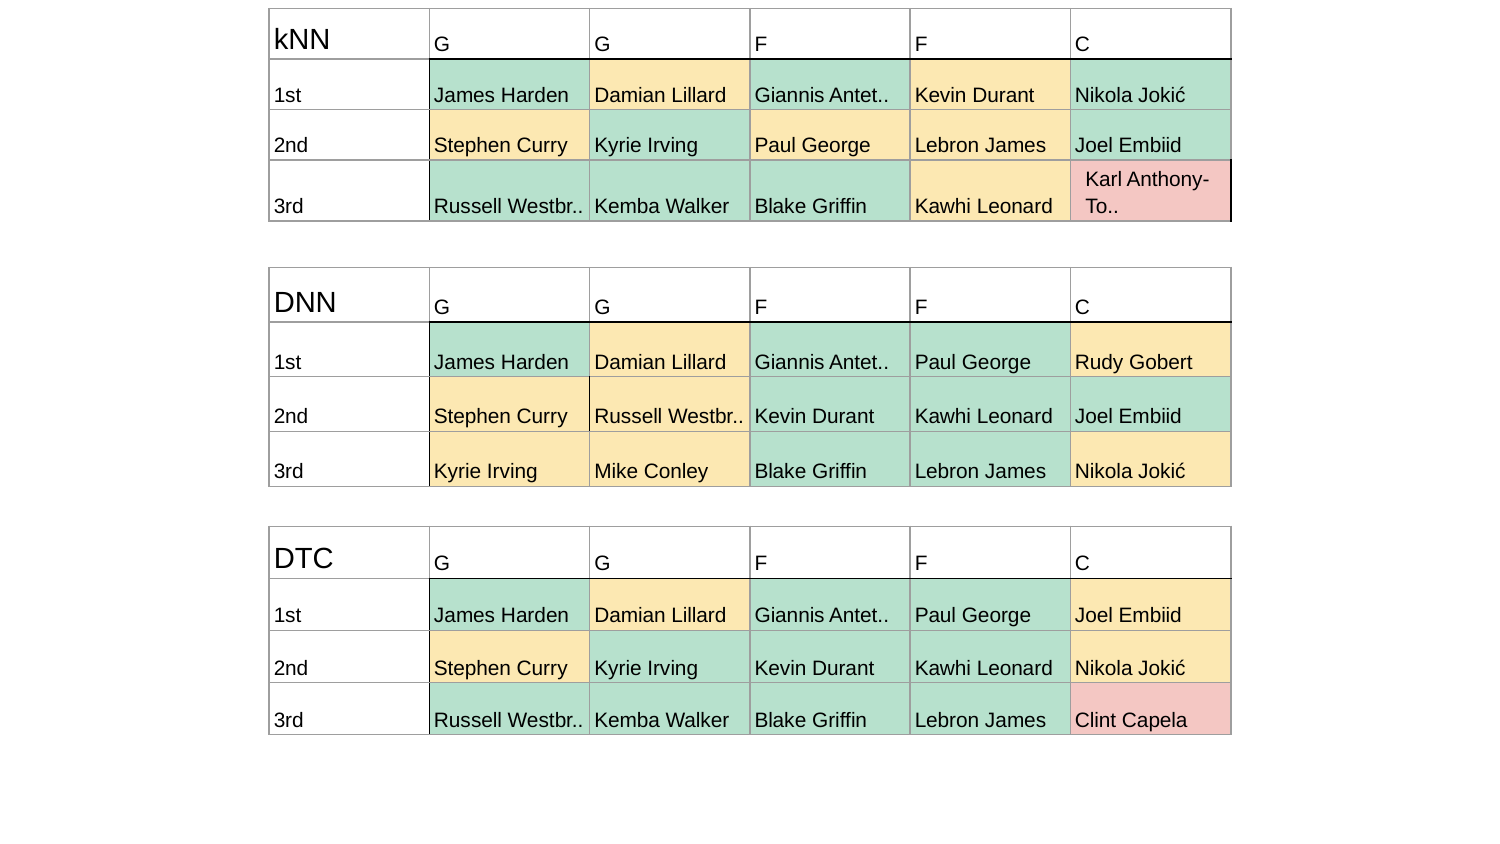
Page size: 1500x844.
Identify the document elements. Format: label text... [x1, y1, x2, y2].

table_cell Damian Lillard [590, 60, 749, 109]
table_header F [751, 527, 909, 578]
table_cell Damian Lillard [590, 579, 749, 630]
table_cell Kevin Durant [911, 60, 1070, 109]
table_cell 3rd [270, 161, 429, 220]
table_header F [911, 527, 1070, 578]
table_cell Kyrie Irving [590, 110, 749, 159]
table_cell Stephen Curry [430, 631, 589, 682]
table_cell Russell Westbr.. [430, 161, 589, 220]
table_cell Blake Griffin [751, 683, 909, 734]
table_cell Joel Embiid [1071, 377, 1230, 431]
table_header G [430, 9, 589, 58]
table_cell Stephen Curry [430, 377, 589, 431]
table_header G [590, 527, 749, 578]
table_cell 3rd [270, 432, 429, 486]
table_cell Kevin Durant [751, 631, 909, 682]
table_cell Nikola Jokić [1071, 631, 1230, 682]
table_cell Nikola Jokić [1071, 60, 1230, 109]
table_cell 2nd [270, 110, 429, 159]
table_header G [590, 268, 749, 321]
table_cell James Harden [430, 60, 589, 109]
table_cell Kawhi Leonard [911, 377, 1070, 431]
table_cell Joel Embiid [1071, 579, 1230, 630]
table_cell Kemba Walker [590, 161, 749, 220]
table_header C [1071, 9, 1230, 58]
table_cell Kawhi Leonard [911, 161, 1070, 220]
table_cell Nikola Jokić [1071, 432, 1230, 486]
table_cell Kyrie Irving [590, 631, 749, 682]
table_header DNN [270, 268, 429, 321]
table_cell Kemba Walker [590, 683, 749, 734]
table_header C [1071, 527, 1230, 578]
table_header G [590, 9, 749, 58]
table_cell Lebron James [911, 432, 1070, 486]
table_cell Karl Anthony-To.. [1071, 161, 1230, 220]
table_cell James Harden [430, 579, 589, 630]
table_header F [751, 268, 909, 321]
table_cell Russell Westbr.. [430, 683, 589, 734]
table_cell Giannis Antet.. [751, 323, 909, 376]
table_header F [911, 9, 1070, 58]
table_cell 3rd [270, 683, 429, 734]
table_cell Rudy Gobert [1071, 323, 1230, 376]
table_cell Paul George [911, 579, 1070, 630]
table_cell Stephen Curry [430, 110, 589, 159]
table_cell Blake Griffin [751, 161, 909, 220]
table_cell Damian Lillard [590, 323, 749, 376]
table_cell Mike Conley [590, 432, 749, 486]
table_cell Paul George [911, 323, 1070, 376]
table_cell Blake Griffin [751, 432, 909, 486]
table_cell Paul George [751, 110, 909, 159]
table_cell Kawhi Leonard [911, 631, 1070, 682]
table_cell James Harden [430, 323, 589, 376]
table_cell 1st [270, 60, 429, 109]
table_cell Giannis Antet.. [751, 579, 909, 630]
table_header kNN [270, 9, 429, 58]
table_cell Lebron James [911, 110, 1070, 159]
table_cell Joel Embiid [1071, 110, 1230, 159]
table_header G [430, 527, 589, 578]
table_cell 1st [270, 323, 429, 376]
table_cell Clint Capela [1071, 683, 1230, 734]
table_cell Kyrie Irving [430, 432, 589, 486]
table_header F [911, 268, 1070, 321]
table_cell Russell Westbr.. [590, 377, 749, 431]
table_header G [430, 268, 589, 321]
table_header F [751, 9, 909, 58]
table_cell Lebron James [911, 683, 1070, 734]
table_cell Giannis Antet.. [751, 60, 909, 109]
table_header C [1071, 268, 1230, 321]
table_header DTC [270, 527, 429, 578]
table_cell Kevin Durant [751, 377, 909, 431]
table_cell 2nd [270, 631, 429, 682]
table_cell 2nd [270, 377, 429, 431]
table_cell 1st [270, 579, 429, 630]
